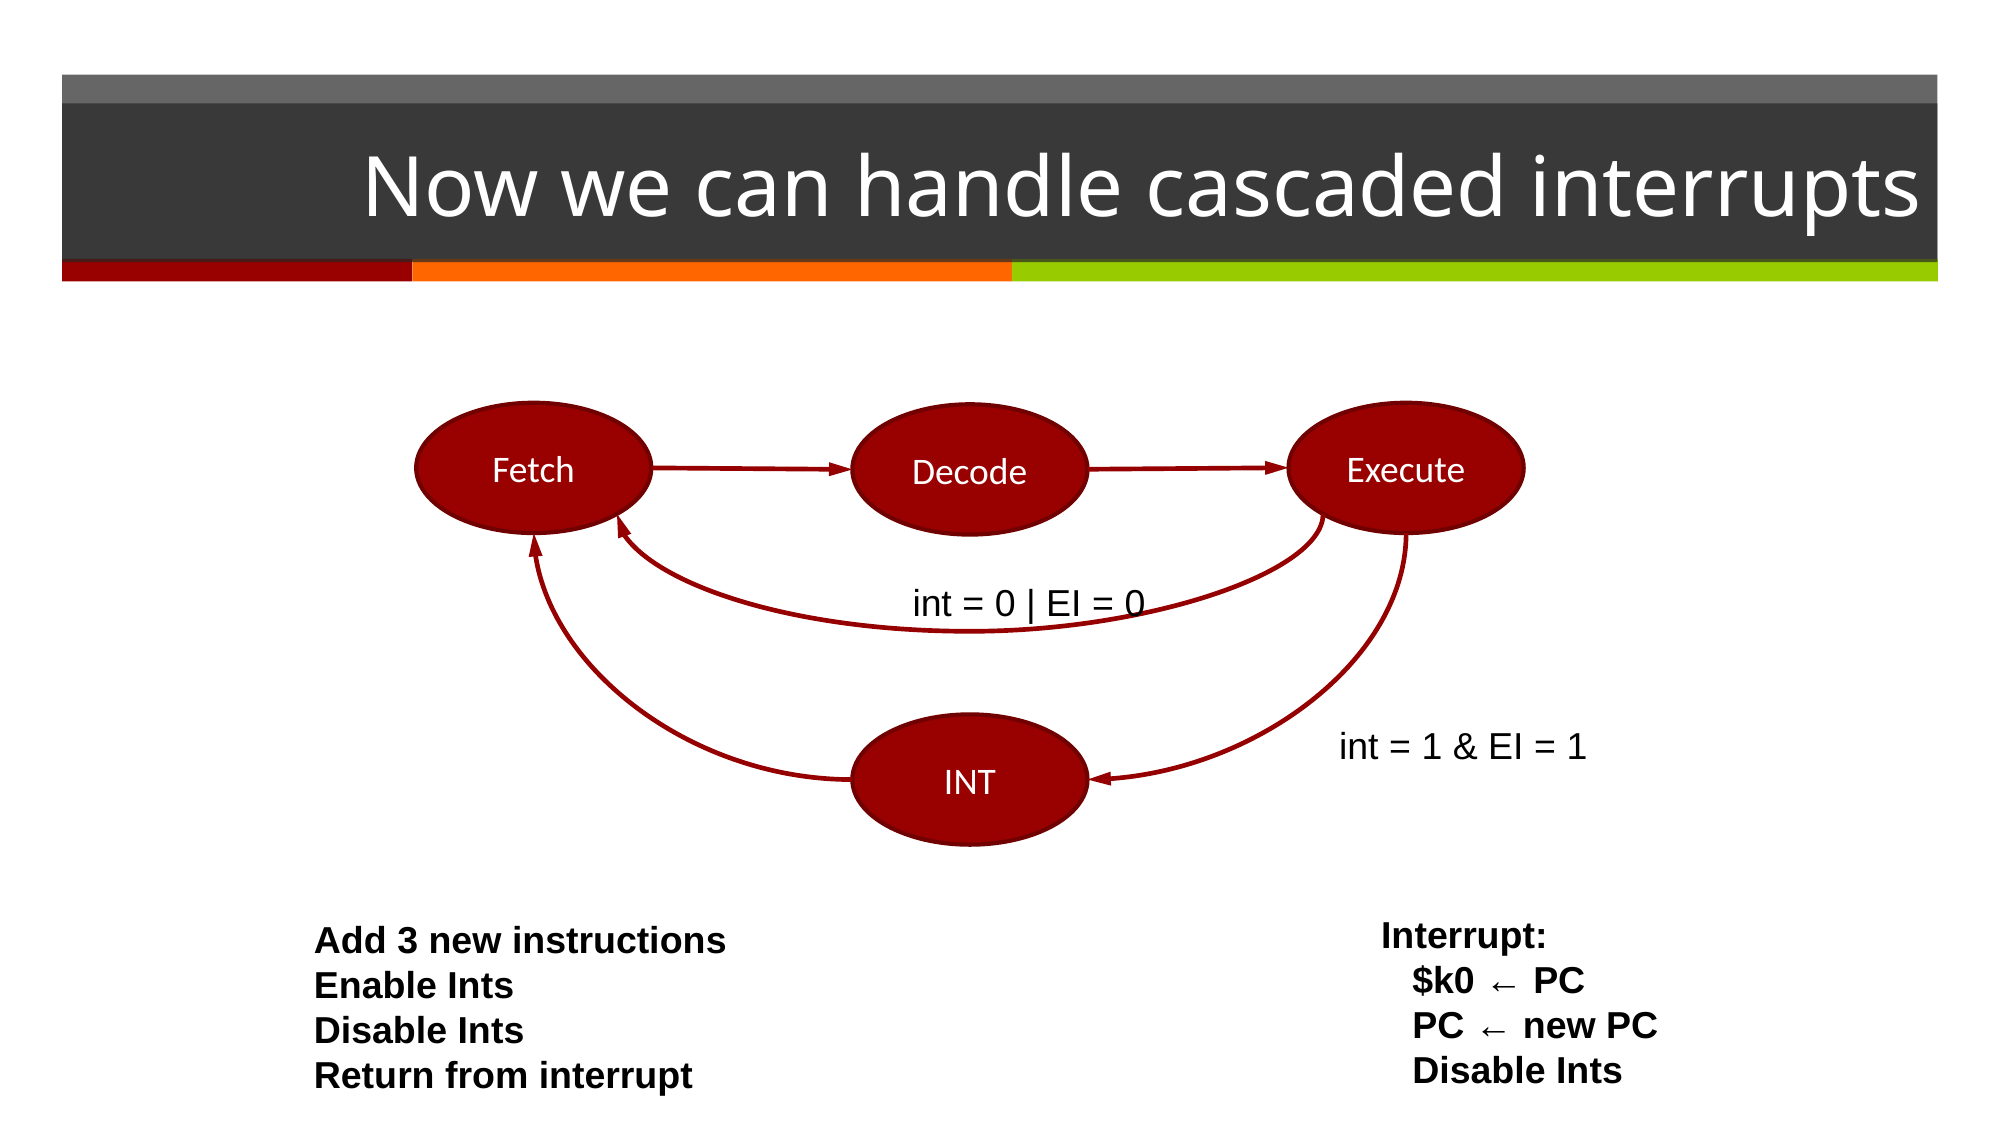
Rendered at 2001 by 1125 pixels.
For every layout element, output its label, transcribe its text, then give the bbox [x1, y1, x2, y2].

text_box INT [852, 714, 1088, 845]
text_box Add 3 new instructions Enable Ints Disable Ints Return from interrupt [299, 908, 742, 1104]
title Now we can handle cascaded interrupts [62, 103, 1938, 263]
text_box Interrupt: $k0 ← PC PC ← new PC Disable Ints [1366, 904, 1674, 1099]
text_box Decode [852, 404, 1088, 535]
text_box Execute [1288, 402, 1524, 534]
text_box Fetch [416, 402, 652, 534]
text_box int = 1 & EI = 1 [1324, 714, 1603, 775]
text_box int = 0 | EI = 0 [897, 571, 1161, 632]
